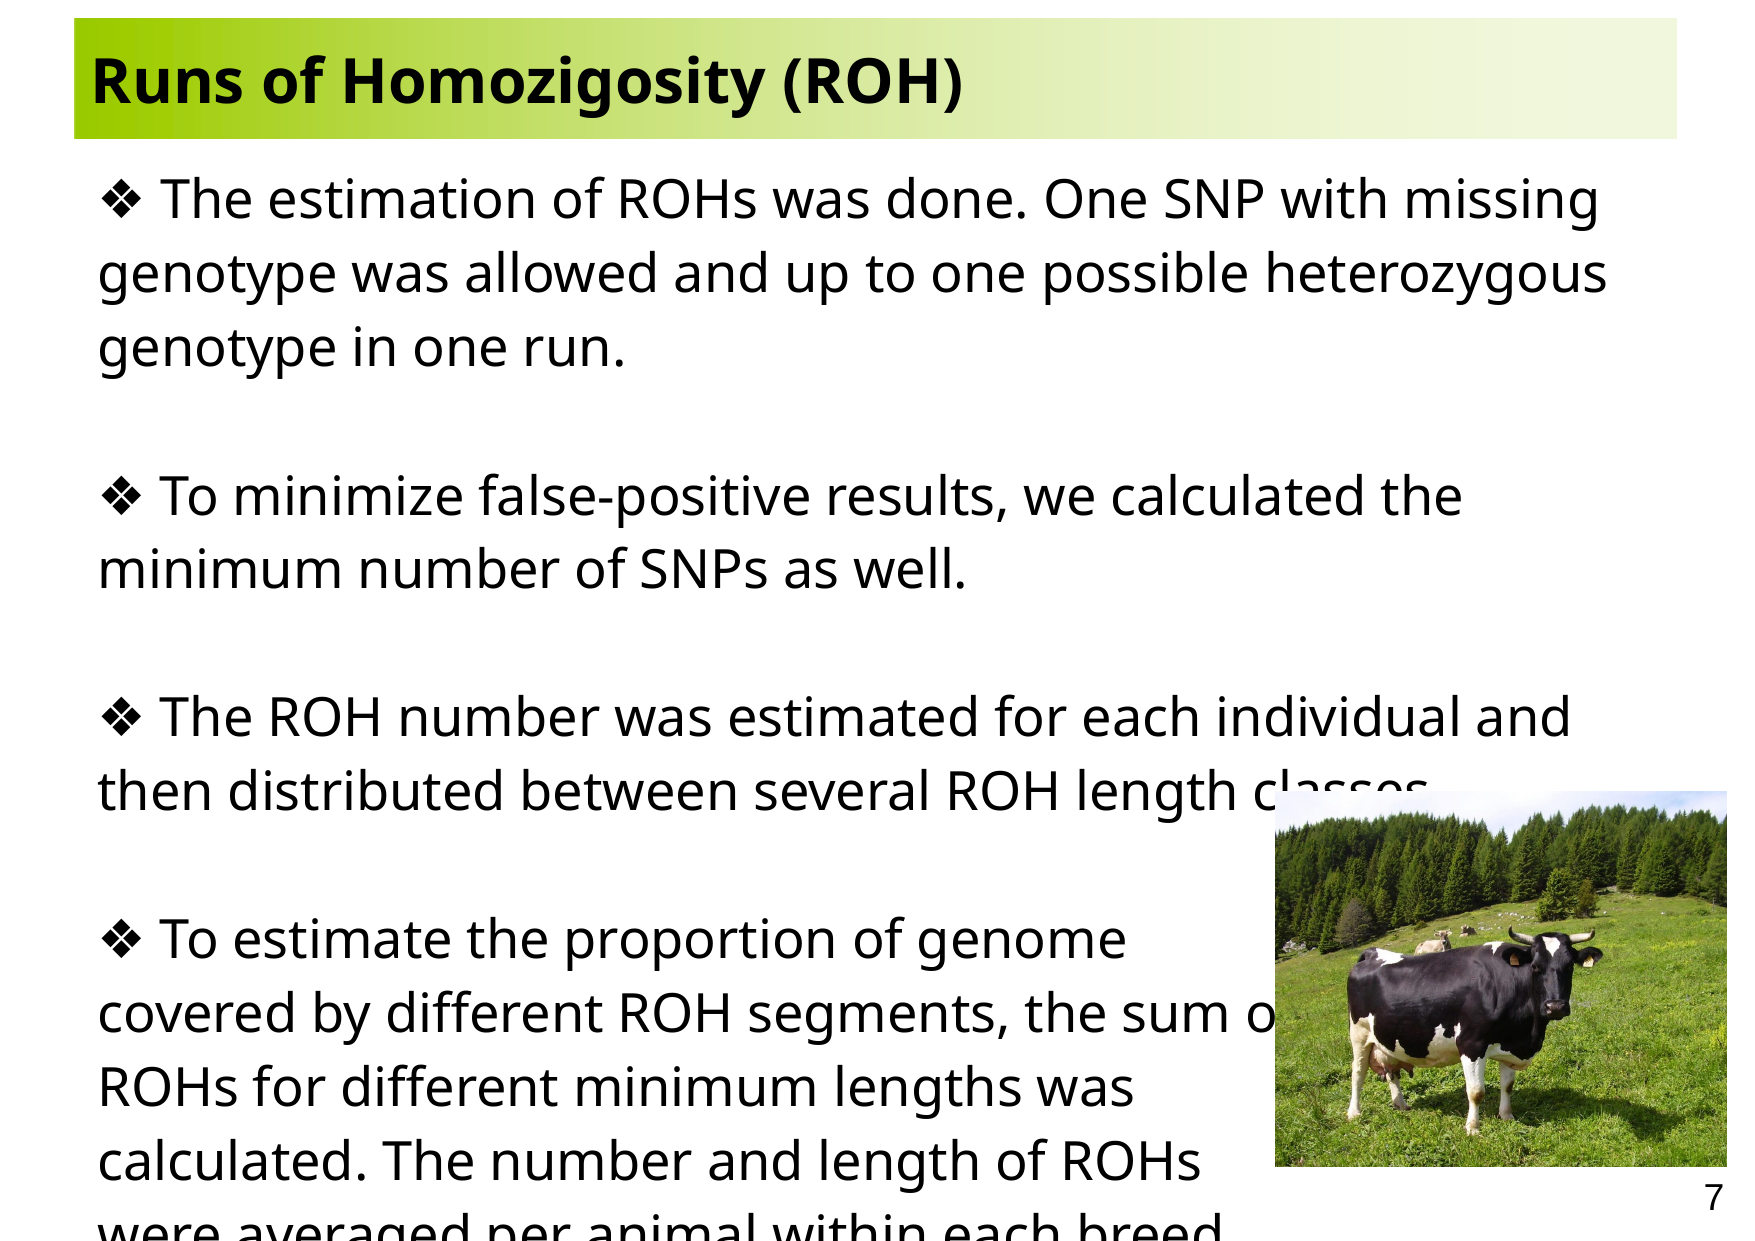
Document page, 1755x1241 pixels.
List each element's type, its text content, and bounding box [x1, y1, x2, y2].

text_box 7 [1688, 1169, 1755, 1227]
title Runs of Homozigosity (ROH) [88, 38, 1654, 130]
picture [74, 18, 1677, 139]
picture [1275, 791, 1727, 1167]
text_box ❖ The estimation of ROHs was done. One SNP with missing genotype was allowed and up to one possible heterozygous genotype in one run. ❖ To minimize false-positive results, we calculated the minimum number of SNPs as well. ❖ The ROH number was estimated for each individual and then distributed between several ROH length classes. ❖ To estimate the proportion of genome covered by different ROH segments, the sum of ROHs for different minimum lengths was calculated. The number and length of ROHs were averaged per animal within each breed. [82, 153, 1666, 1114]
